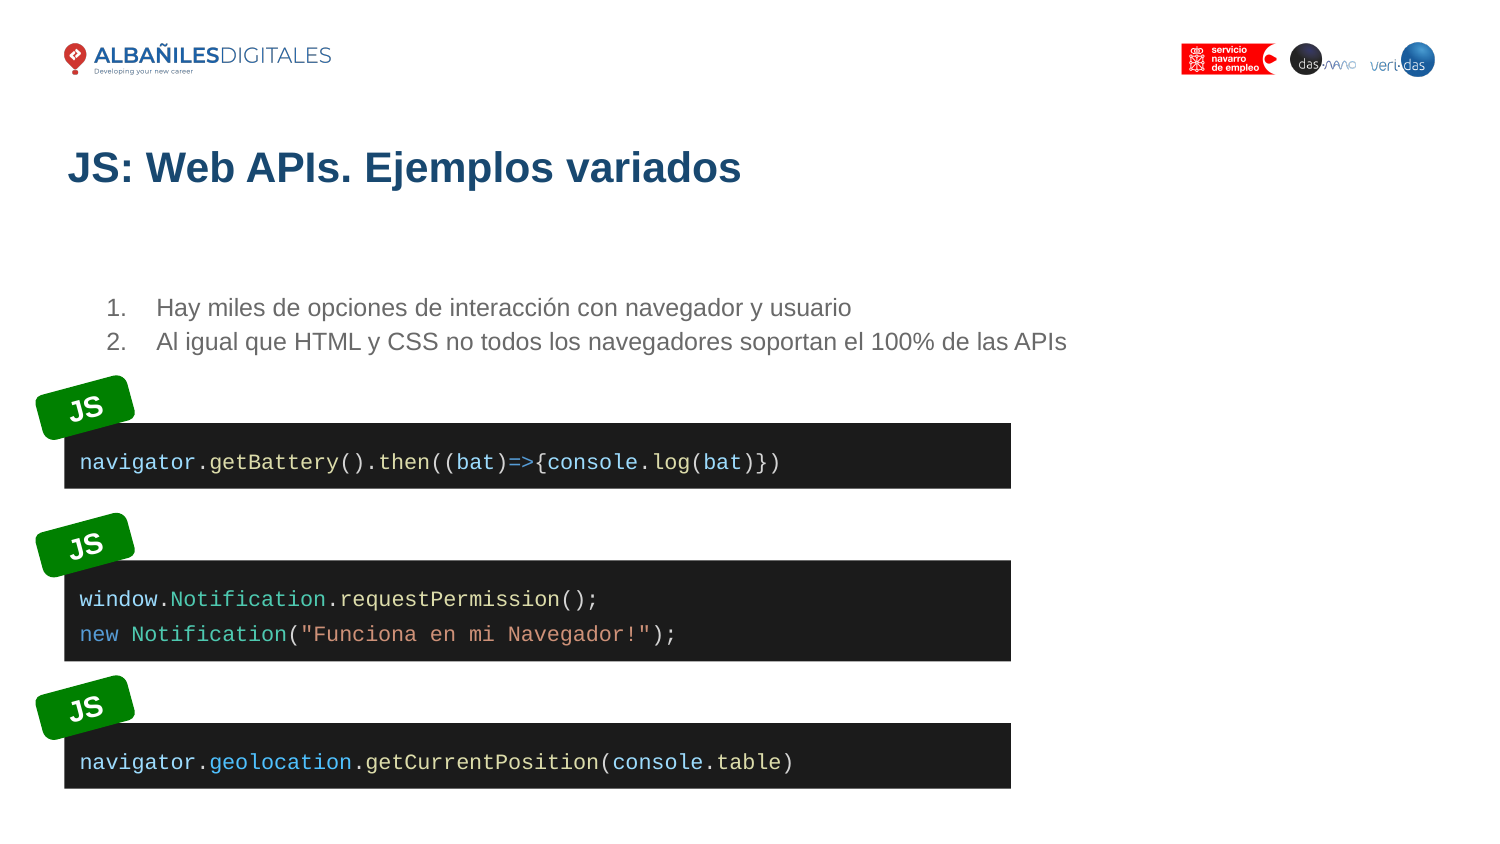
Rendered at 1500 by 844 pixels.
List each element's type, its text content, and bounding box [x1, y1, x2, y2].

picture [64, 43, 332, 75]
text_box window.Notification.requestPermission(); new Notification("Funciona en mi Navegador!"); [64, 560, 1011, 662]
text_box Hay miles de opciones de interacción con navegador y usuario Al igual que HTML y CSS no todos los navegadores soportan el 100% de las APIs [66, 271, 1326, 371]
text_box JS: Web APIs. Ejemplos variados [67, 129, 1169, 191]
text_box JS [35, 512, 135, 578]
picture [1181, 43, 1277, 75]
picture [1290, 43, 1356, 75]
picture [1370, 42, 1435, 77]
text_box navigator.getBattery().then((bat)=>{console.log(bat)}) [64, 423, 1011, 489]
text_box JS [35, 675, 135, 740]
text_box JS [35, 375, 135, 440]
text_box navigator.geolocation.getCurrentPosition(console.table) [64, 723, 1011, 789]
